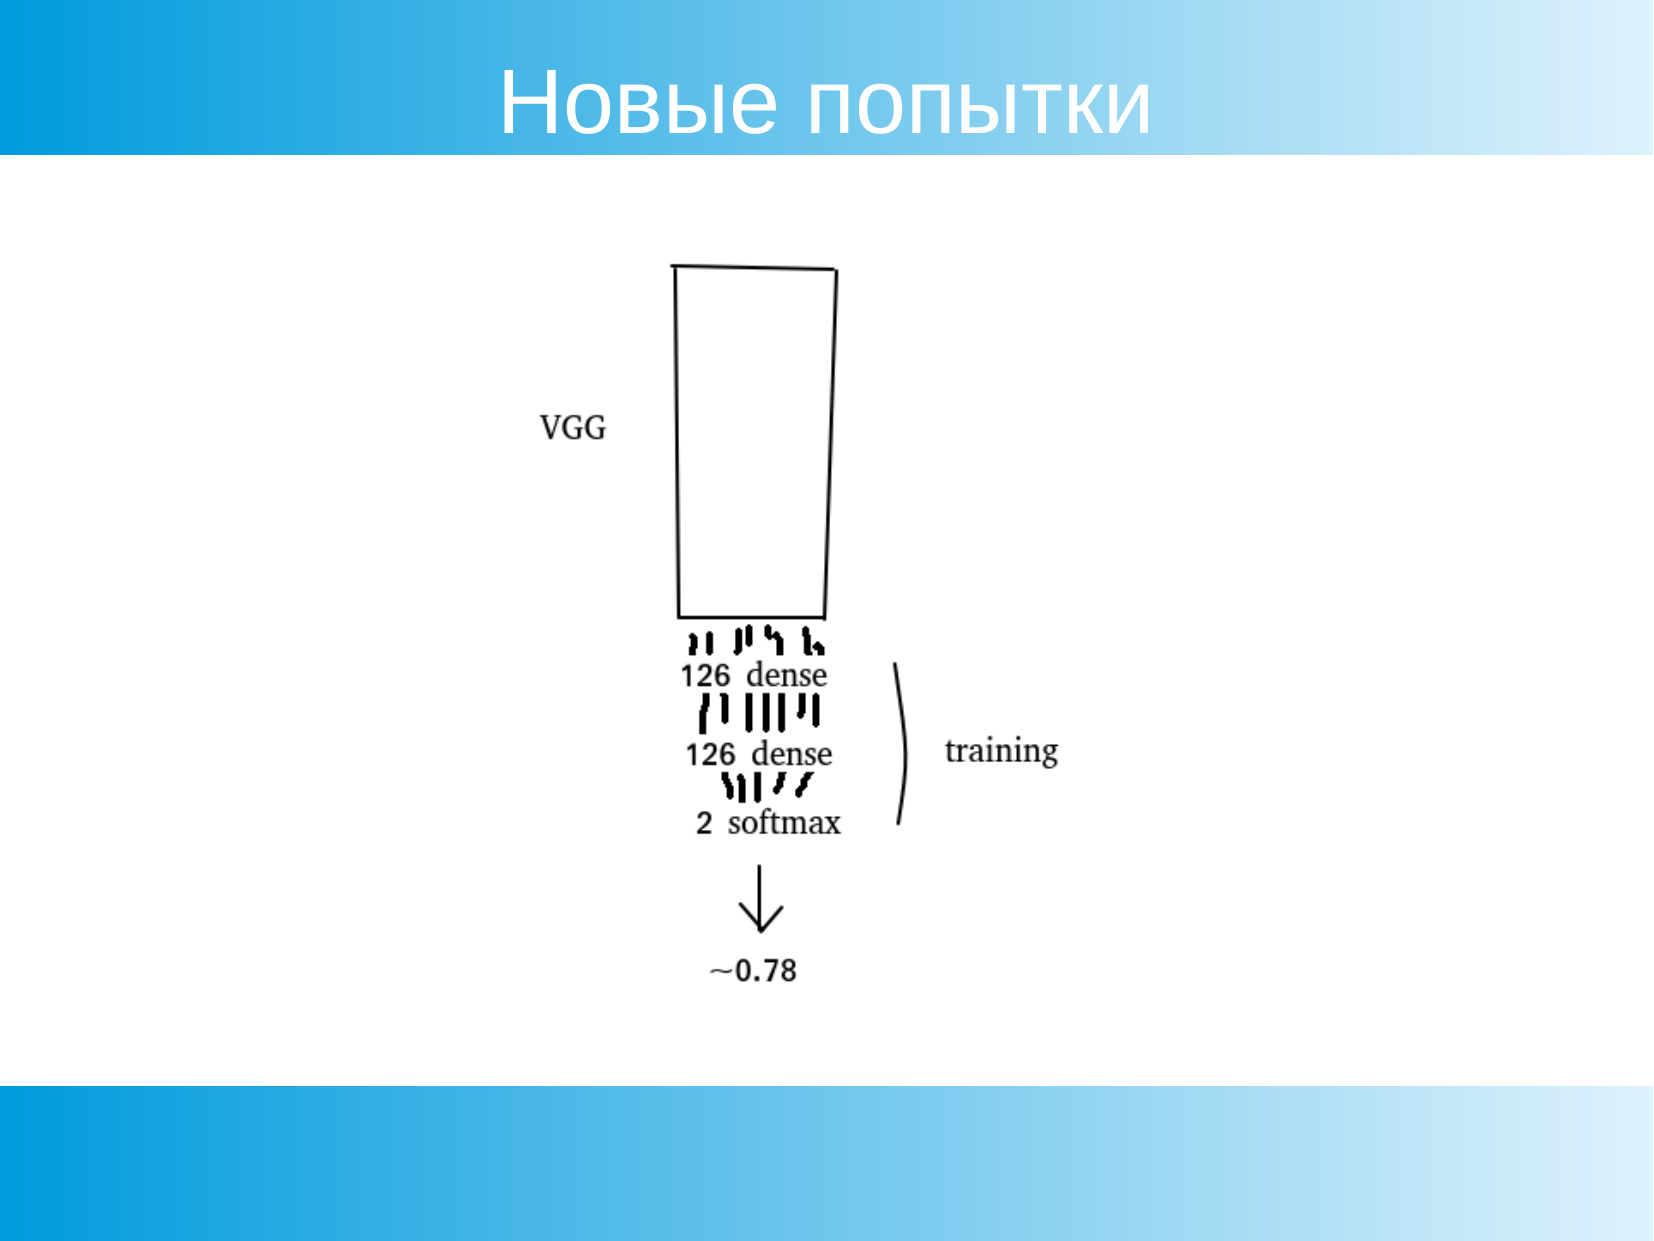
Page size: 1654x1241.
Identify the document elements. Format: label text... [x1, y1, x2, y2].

picture [420, 165, 1216, 1076]
title Новые попытки [82, 49, 1571, 155]
